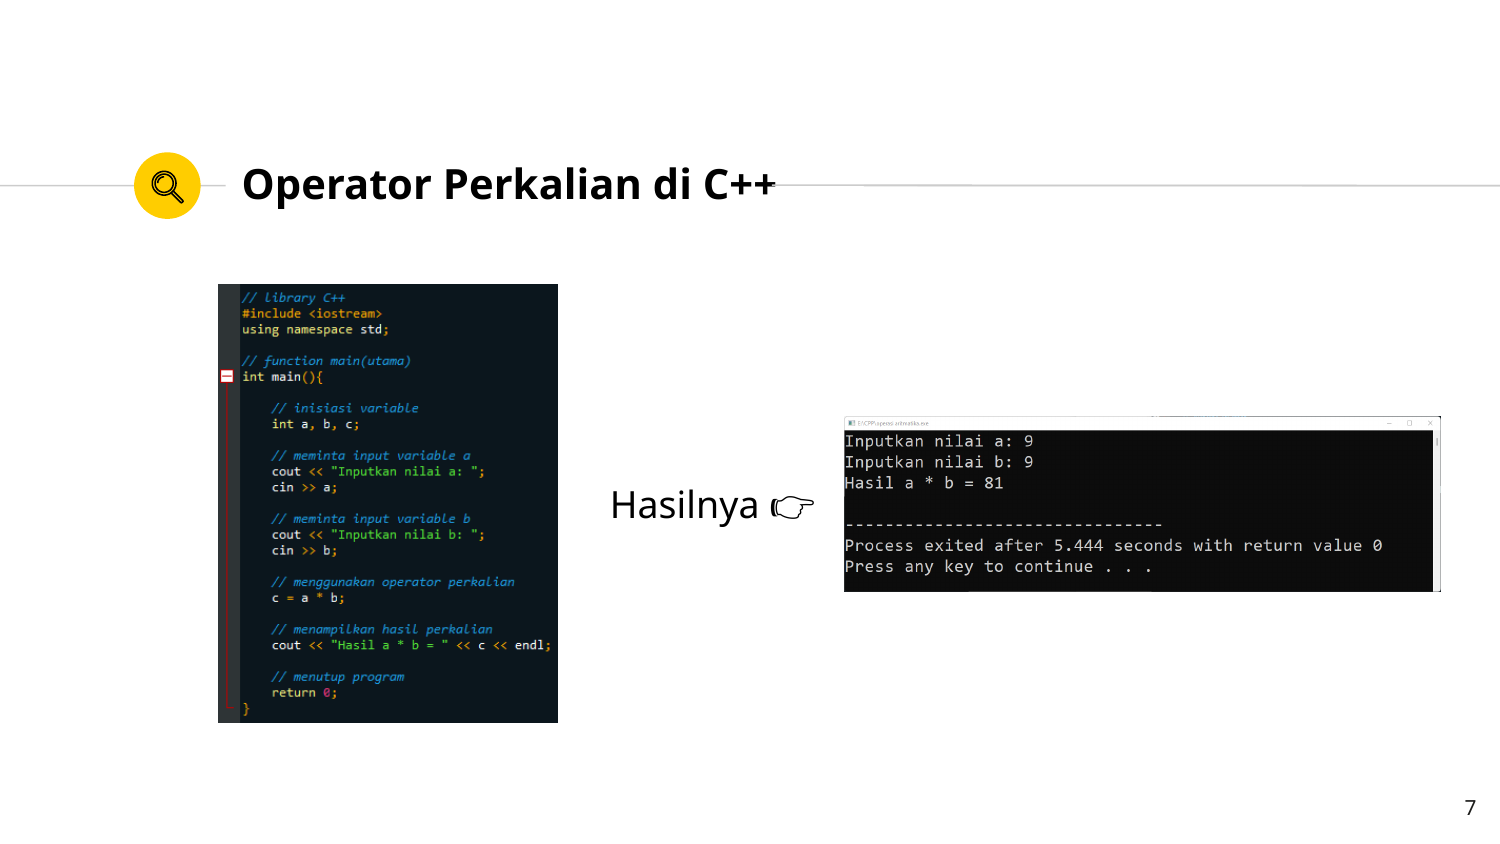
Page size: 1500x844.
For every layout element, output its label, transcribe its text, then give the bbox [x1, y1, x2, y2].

picture [218, 284, 558, 724]
slide_number 1 [1401, 779, 1492, 844]
title Operator Perkalian di C++ [226, 146, 863, 219]
picture [844, 416, 1441, 592]
text_box Hasilnya 👉 [592, 466, 833, 542]
